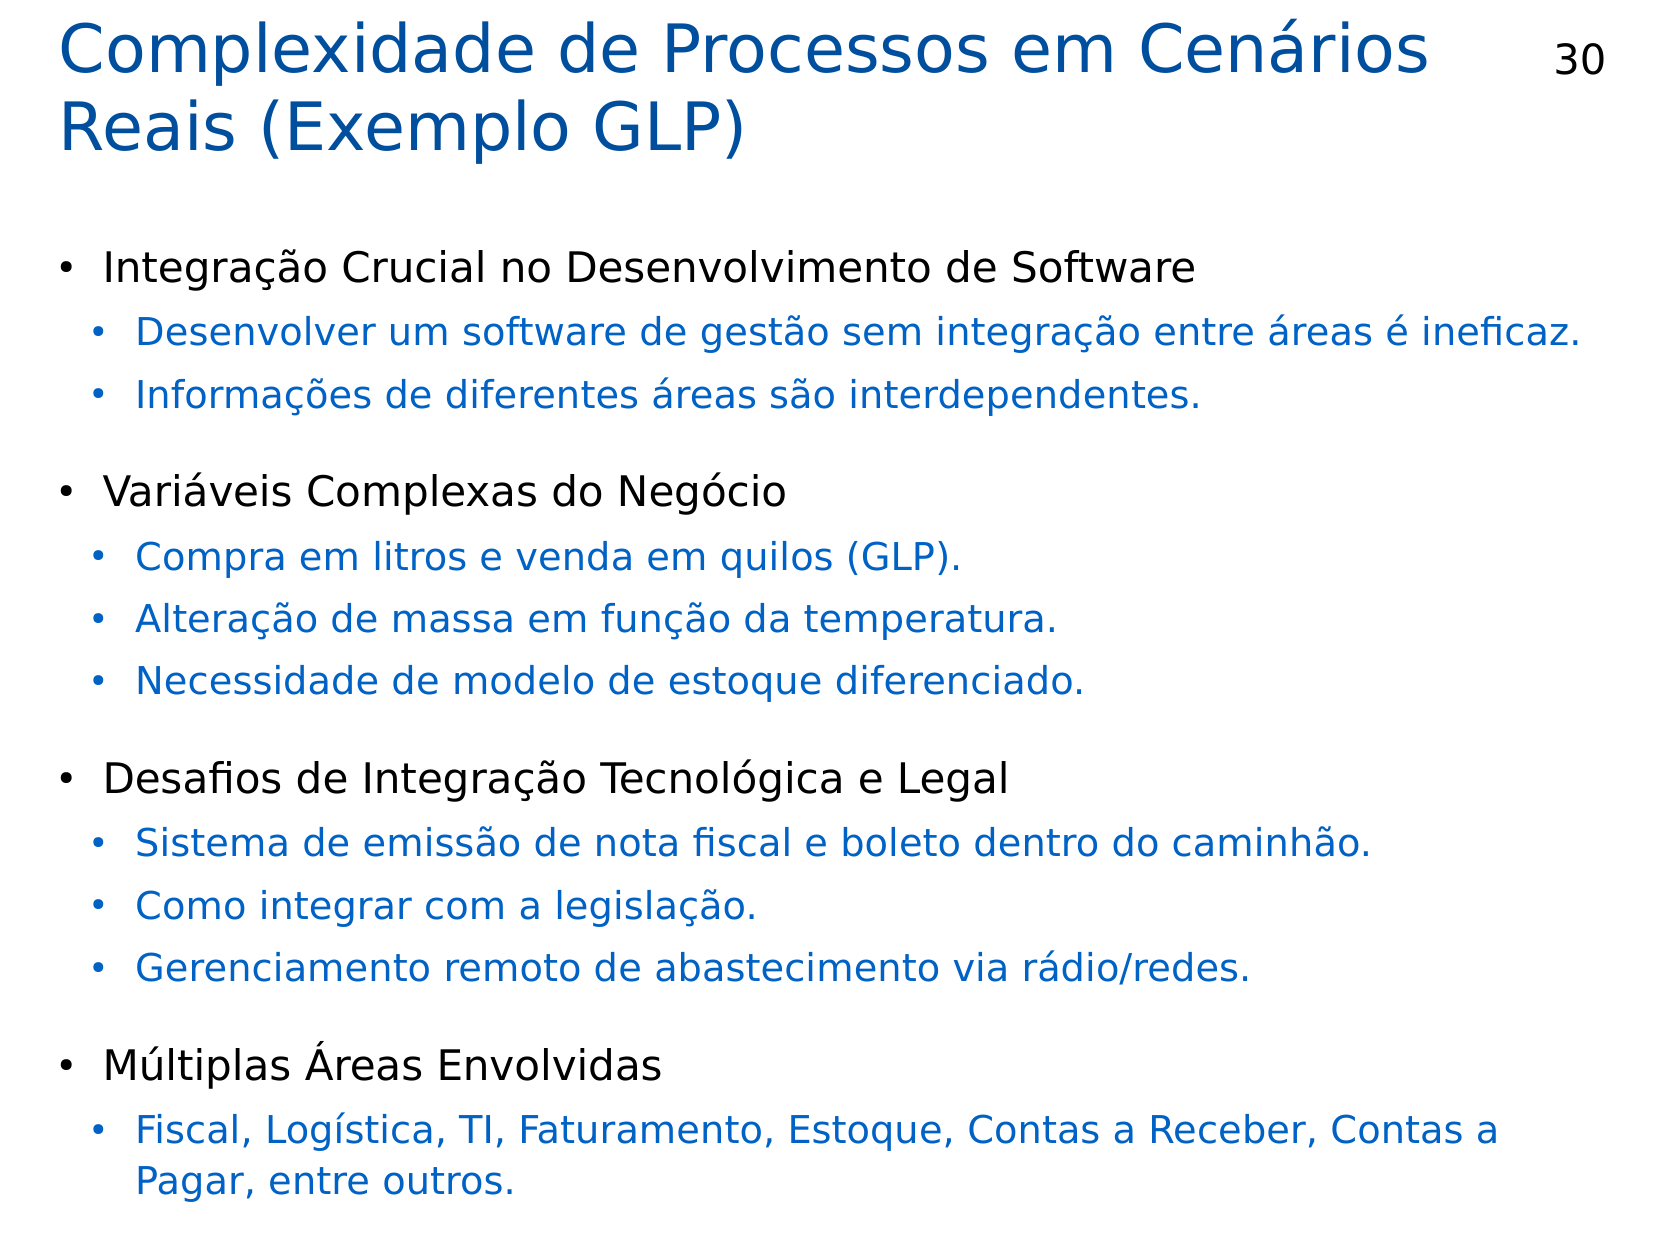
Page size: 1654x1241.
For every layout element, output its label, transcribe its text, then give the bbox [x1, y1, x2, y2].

title Complexidade de Processos em Cenários Reais (Exemplo GLP) [59, 10, 1506, 167]
list Integração Crucial no Desenvolvimento de Software Desenvolver um software de gestão sem integração entre áreas é ineficaz. Informações de diferentes áreas são interdependentes. Variáveis Complexas do Negócio Compra em litros e venda em quilos (GLP). Alteração de massa em função da temperatura. Necessidade de modelo de estoque diferenciado. Desafios de Integração Tecnológica e Legal Sistema de emissão de nota fiscal e boleto dentro do caminhão. Como integrar com a legislação. Gerenciamento remoto de abastecimento via rádio/redes. Múltiplas Áreas Envolvidas Fiscal, Logística, TI, Faturamento, Estoque, Contas a Receber, Contas a Pagar, entre outros. [59, 236, 1595, 1211]
